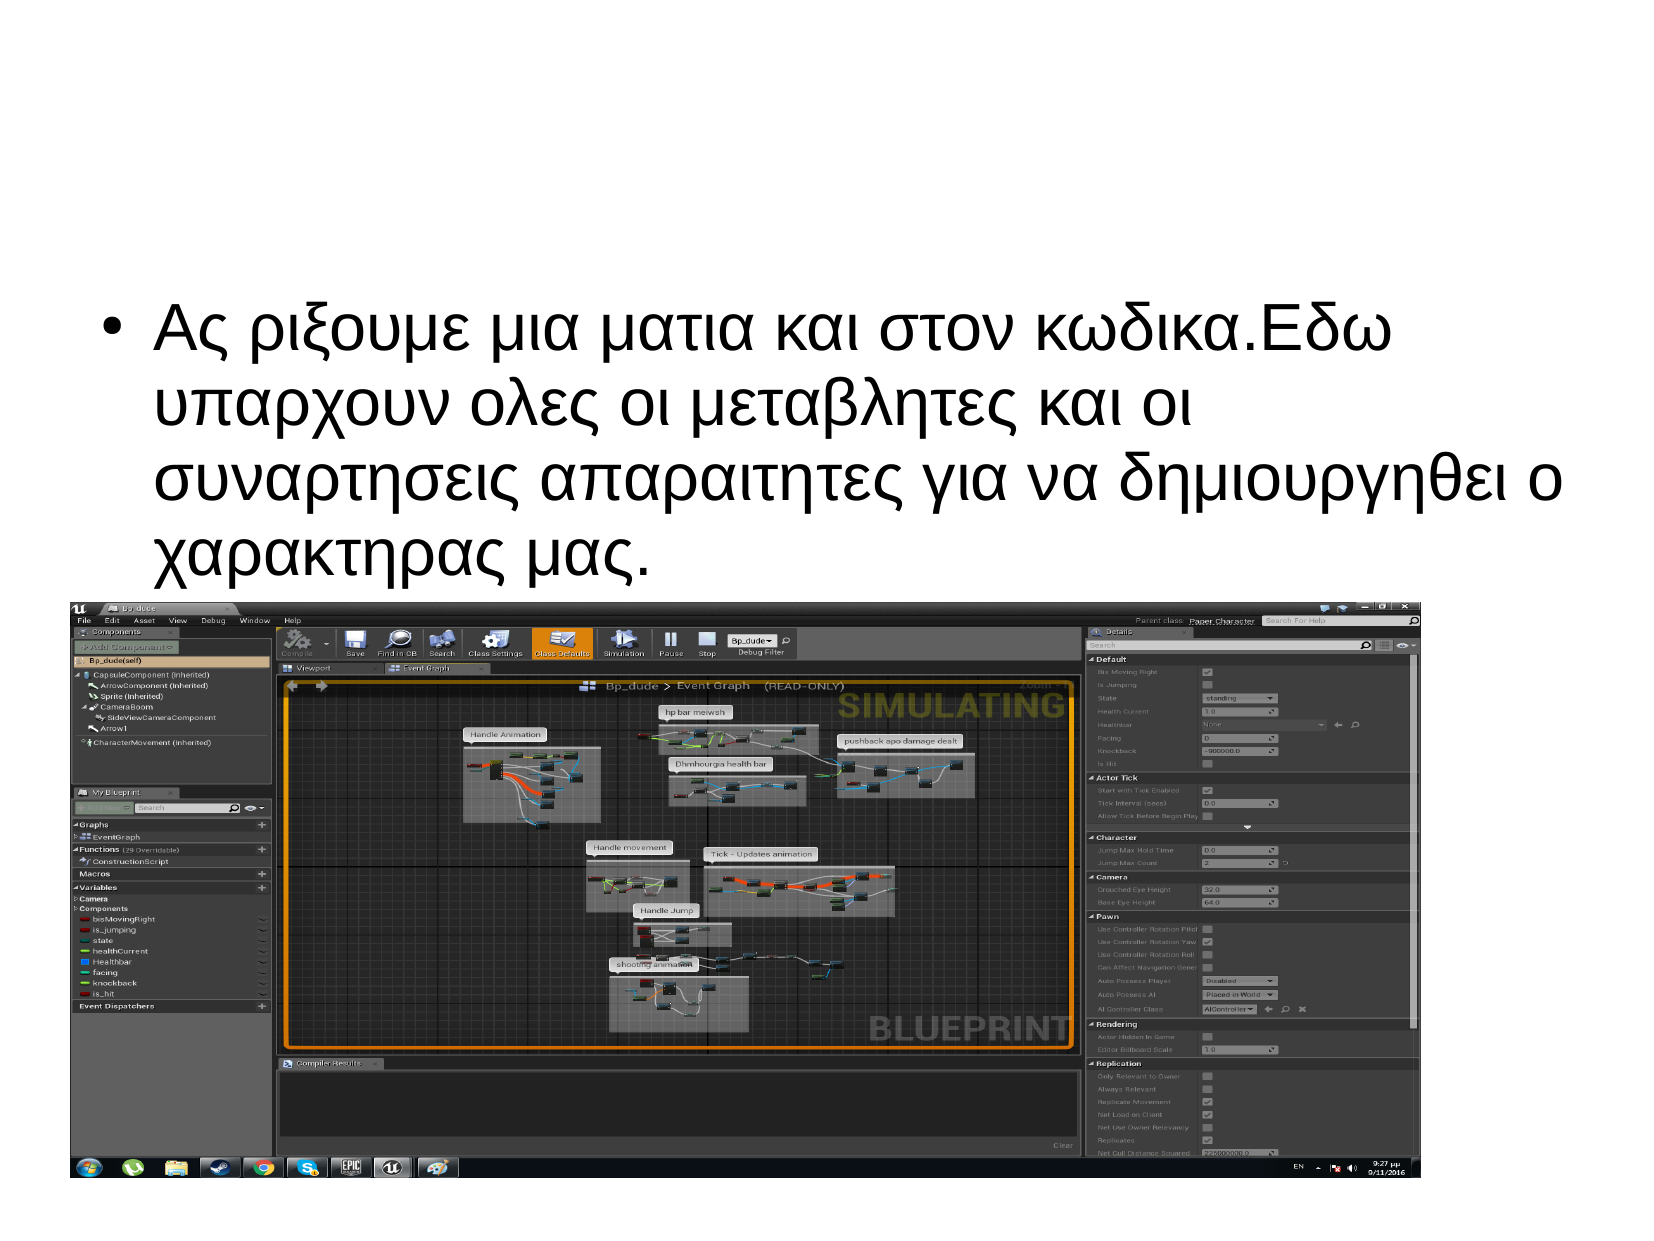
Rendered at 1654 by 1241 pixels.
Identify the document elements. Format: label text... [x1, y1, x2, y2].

picture [70, 602, 1421, 1179]
list Ας ριξουμε μια ματια και στον κωδικα.Εδω υπαρχουν ολες οι μεταβλητες και οι συναρτησεις απαραιτητες για να δημιουργηθει ο χαρακτηρας μας. [82, 290, 1571, 1109]
